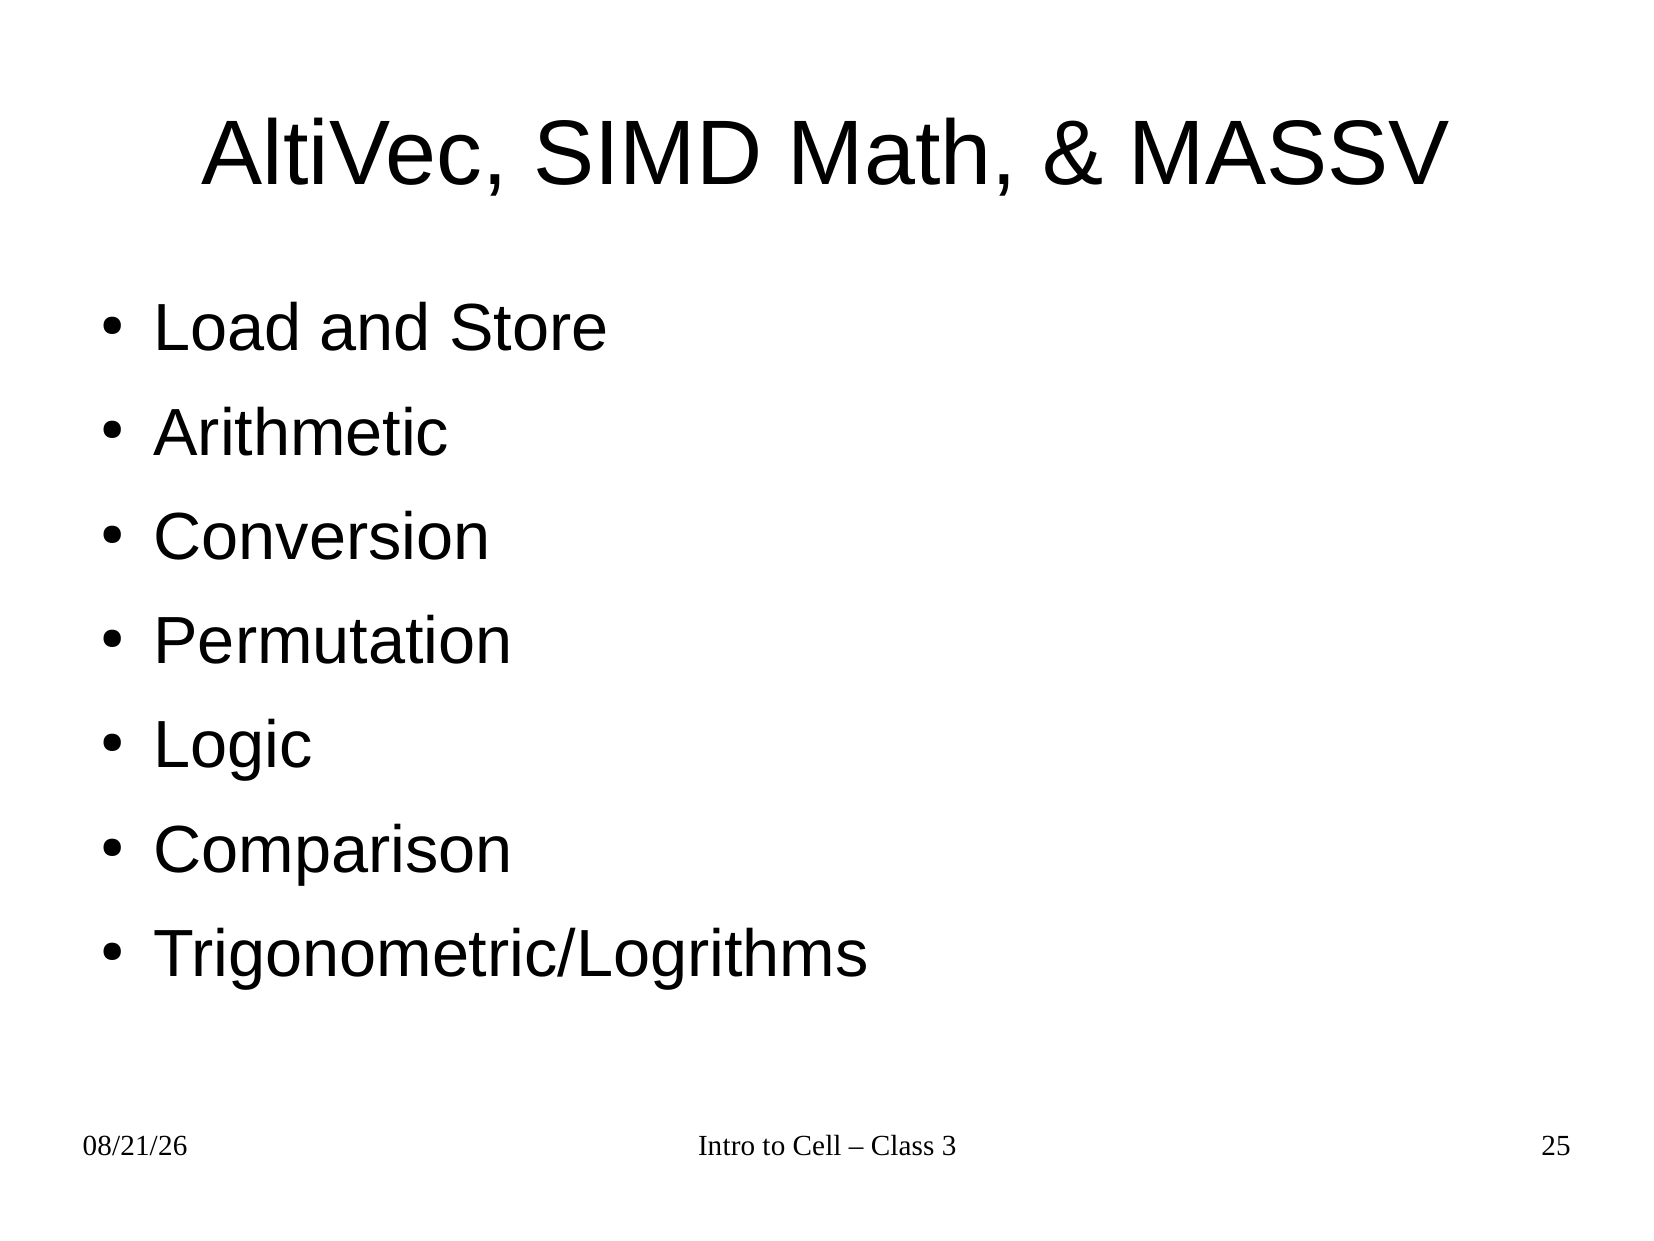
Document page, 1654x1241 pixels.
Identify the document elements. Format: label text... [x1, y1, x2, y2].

title AltiVec, SIMD Math, & MASSV [82, 49, 1571, 257]
list Load and Store Arithmetic Conversion Permutation Logic Comparison Trigonometric/Logrithms [82, 290, 1571, 1109]
